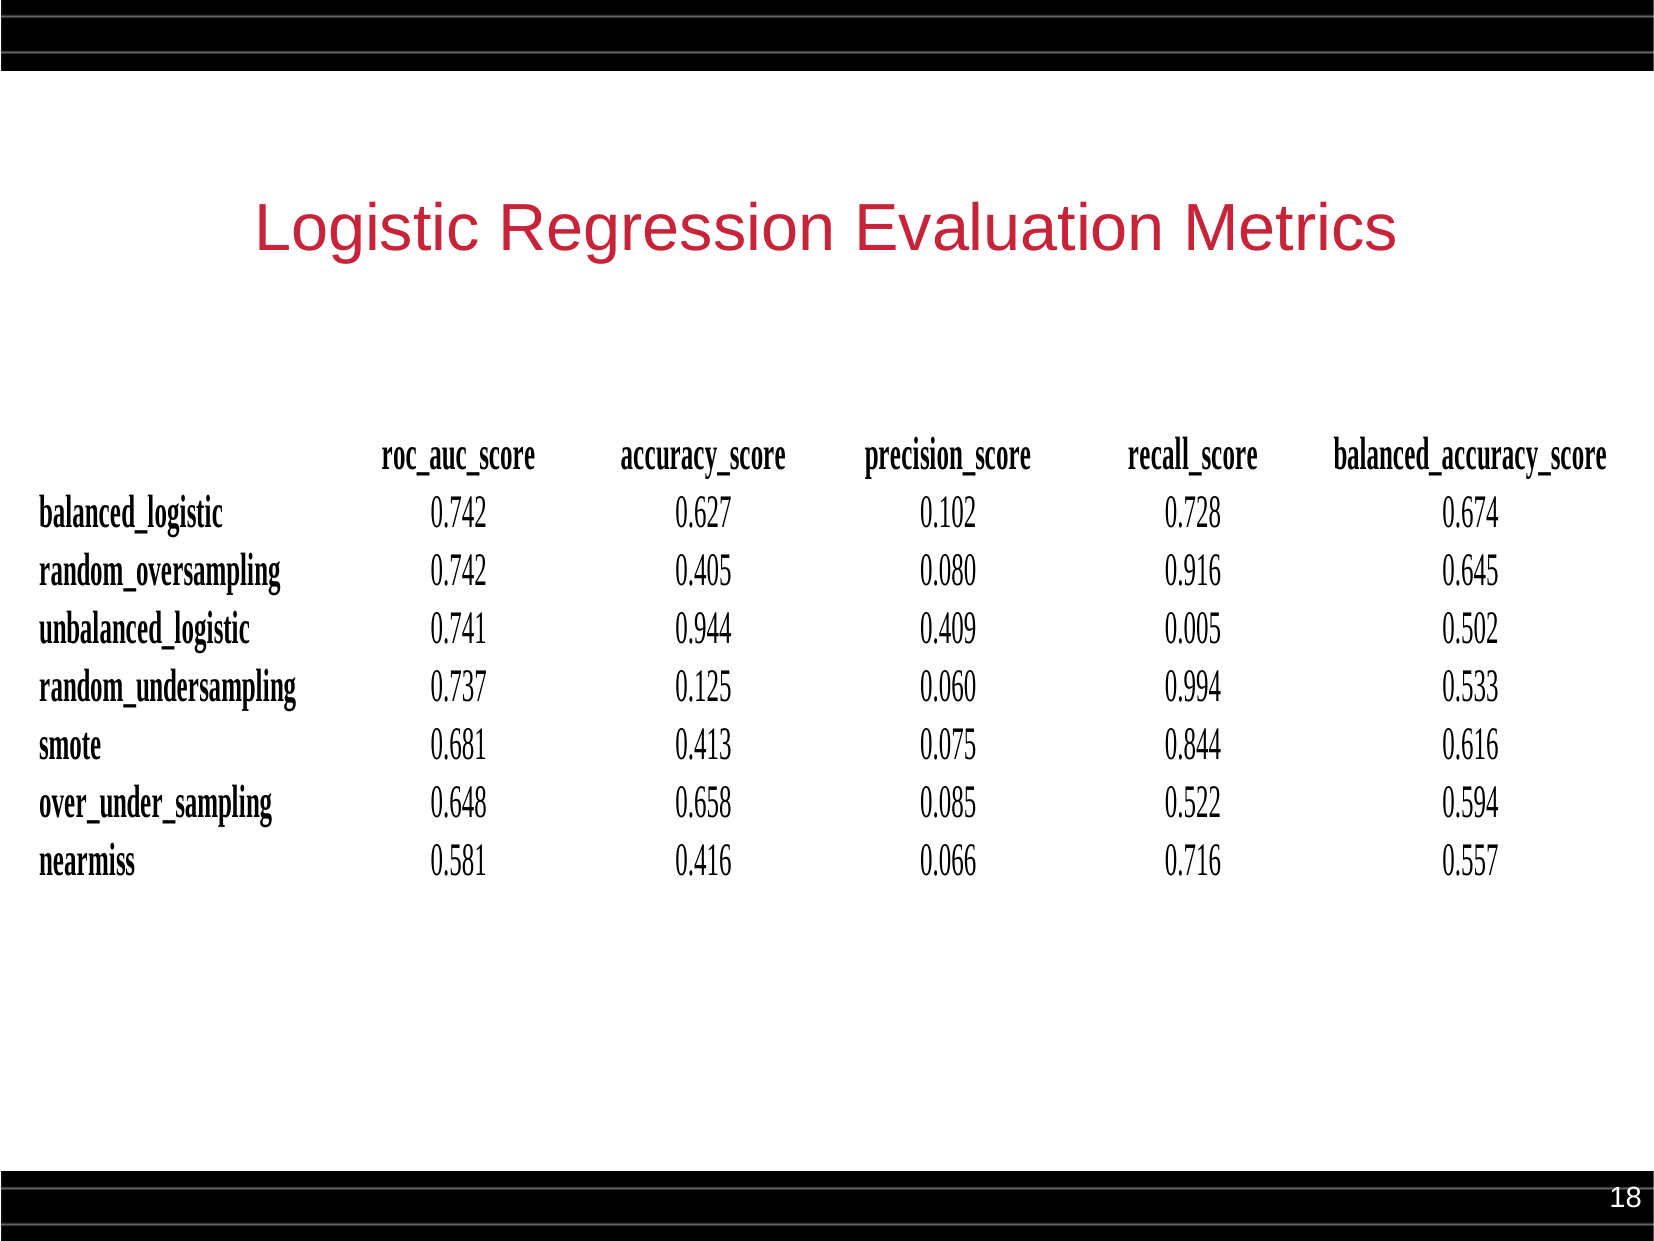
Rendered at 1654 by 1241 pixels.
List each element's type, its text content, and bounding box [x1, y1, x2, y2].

picture [1, 0, 1654, 71]
picture [1, 1171, 1654, 1241]
title Logistic Regression Evaluation Metrics [82, 123, 1571, 331]
chart [37, 425, 1628, 993]
